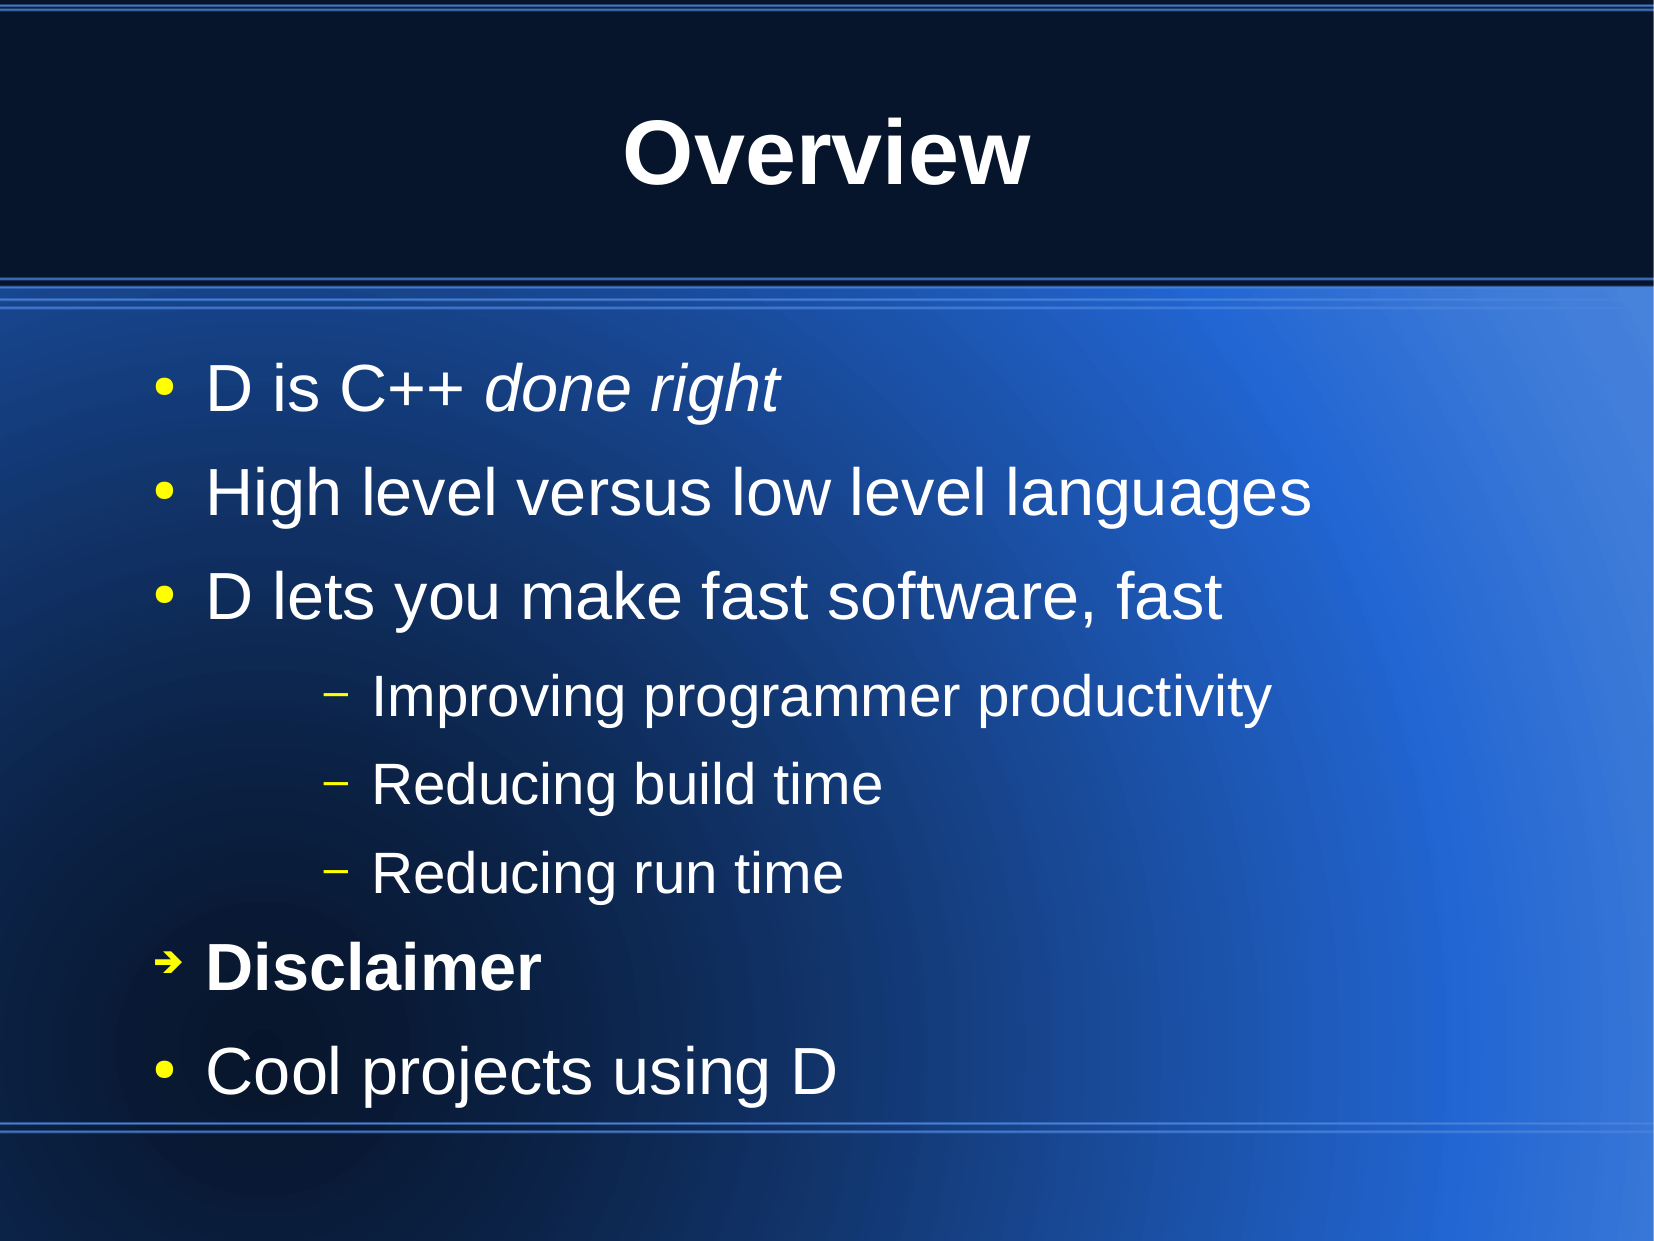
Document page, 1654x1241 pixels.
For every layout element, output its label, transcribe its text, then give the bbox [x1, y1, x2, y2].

list D is C++ done right High level versus low level languages D lets you make fast software, fast Improving programmer productivity Reducing build time Reducing run time Disclaimer Cool projects using D [134, 350, 1516, 1133]
title Overview [82, 49, 1571, 257]
picture [0, 0, 1654, 1241]
